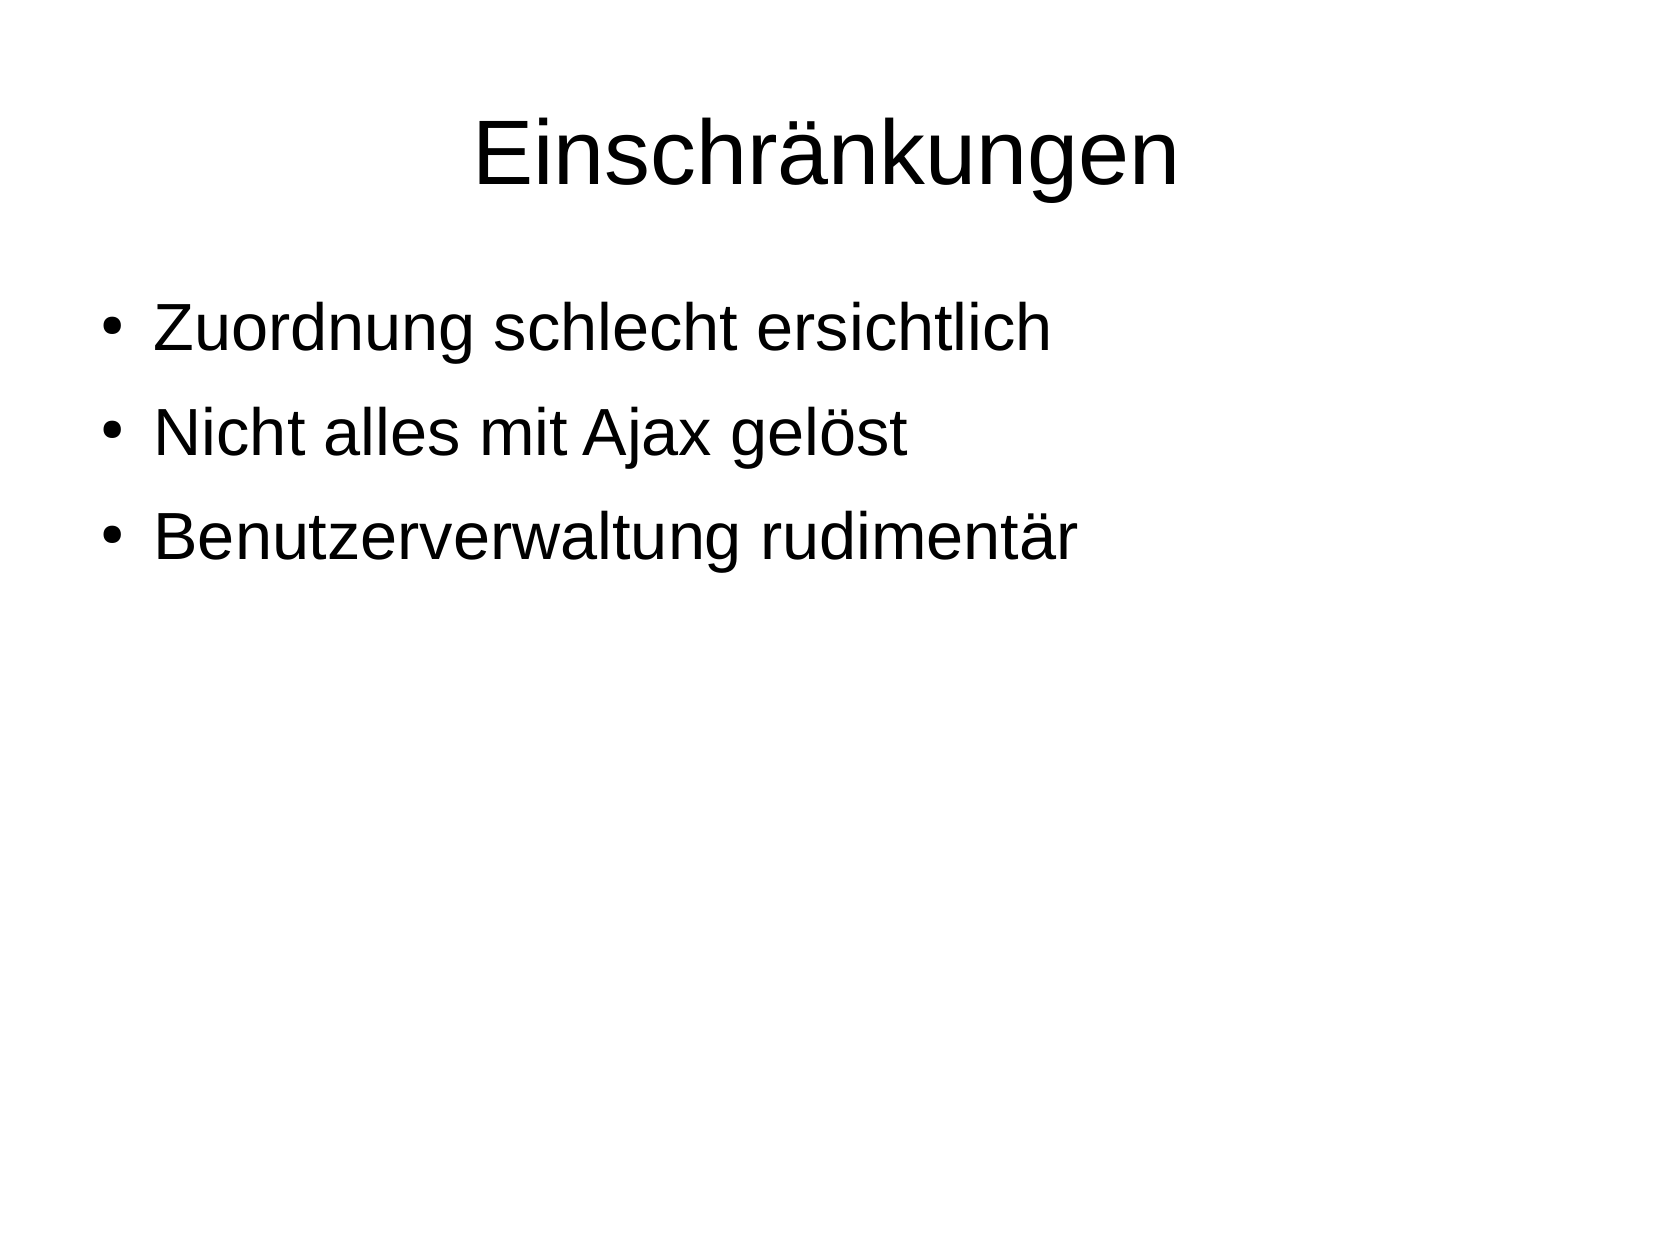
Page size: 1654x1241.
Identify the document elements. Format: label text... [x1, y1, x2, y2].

title Einschränkungen [82, 49, 1571, 257]
list Zuordnung schlecht ersichtlich Nicht alles mit Ajax gelöst Benutzerverwaltung rudimentär [82, 290, 1538, 1010]
